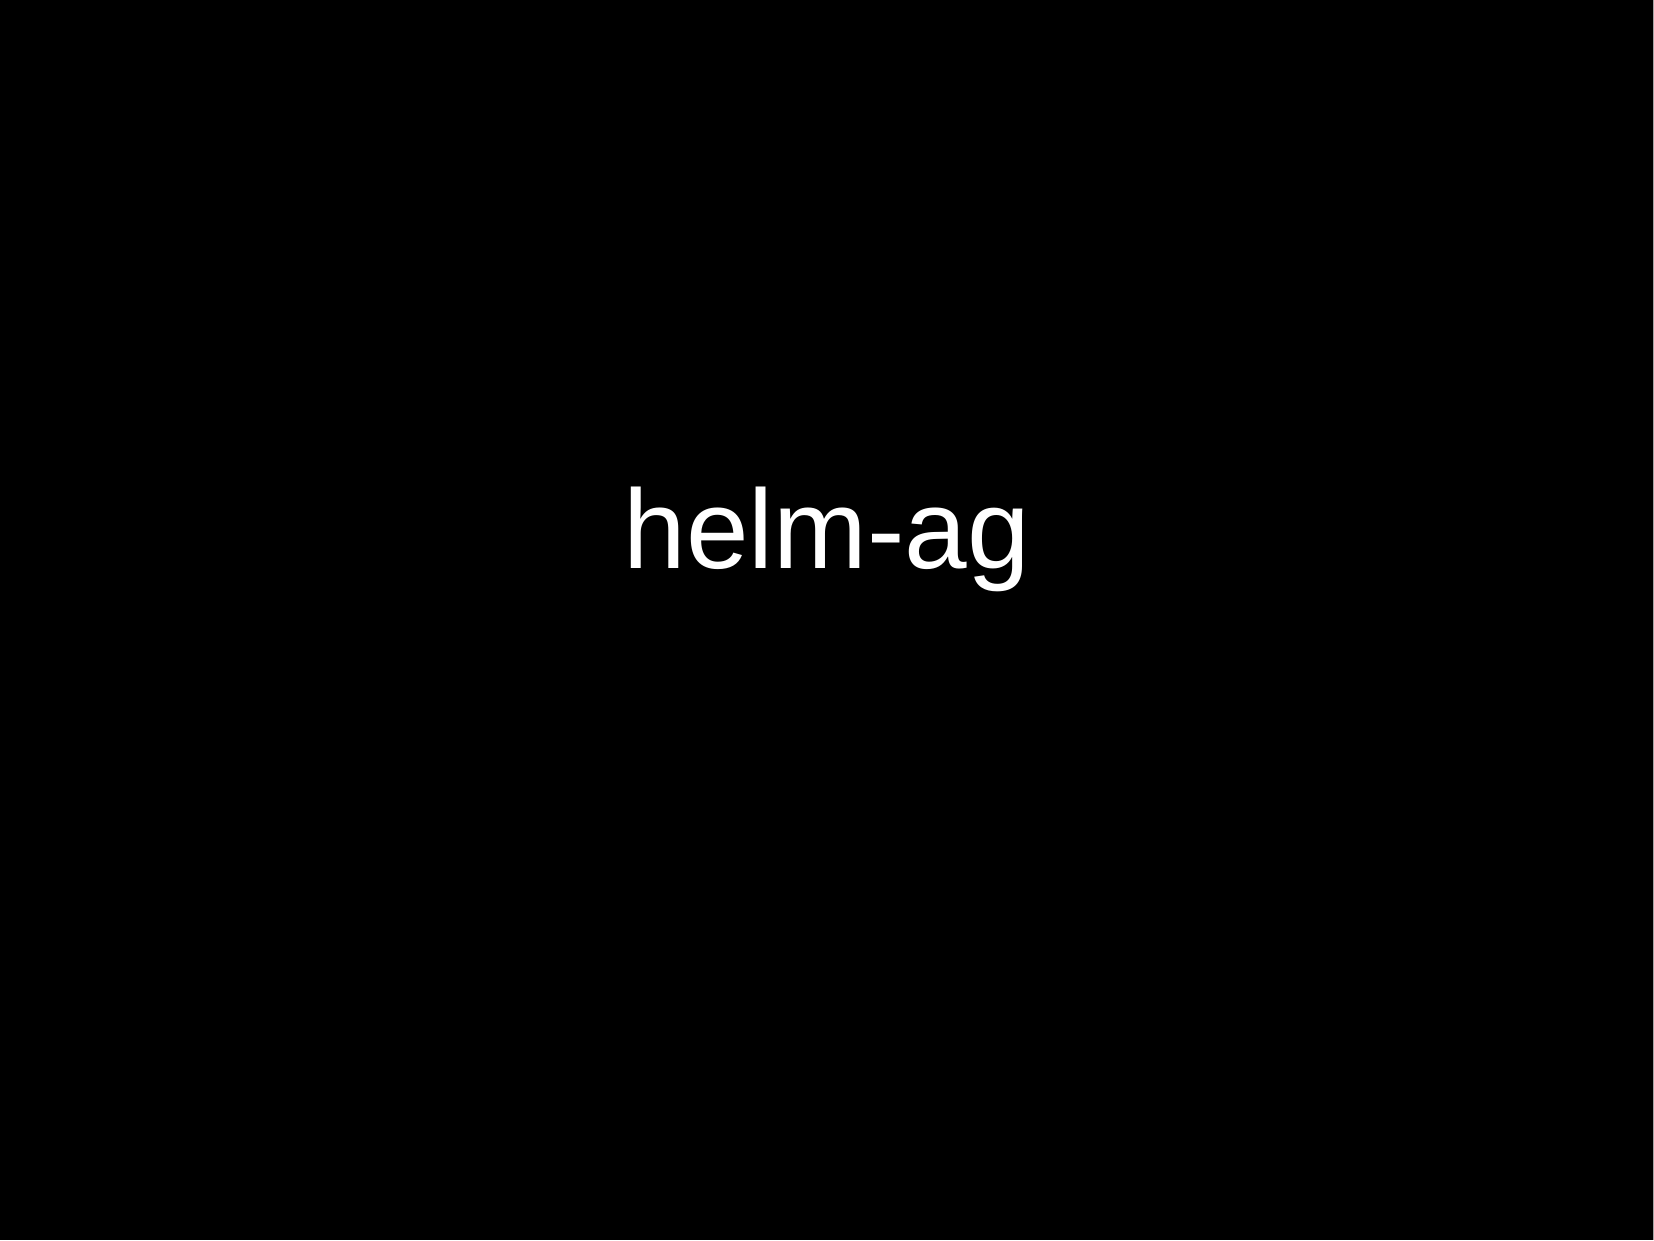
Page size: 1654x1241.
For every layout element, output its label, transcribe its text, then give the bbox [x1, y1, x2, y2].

subtitle helm-ag [82, 49, 1571, 1010]
